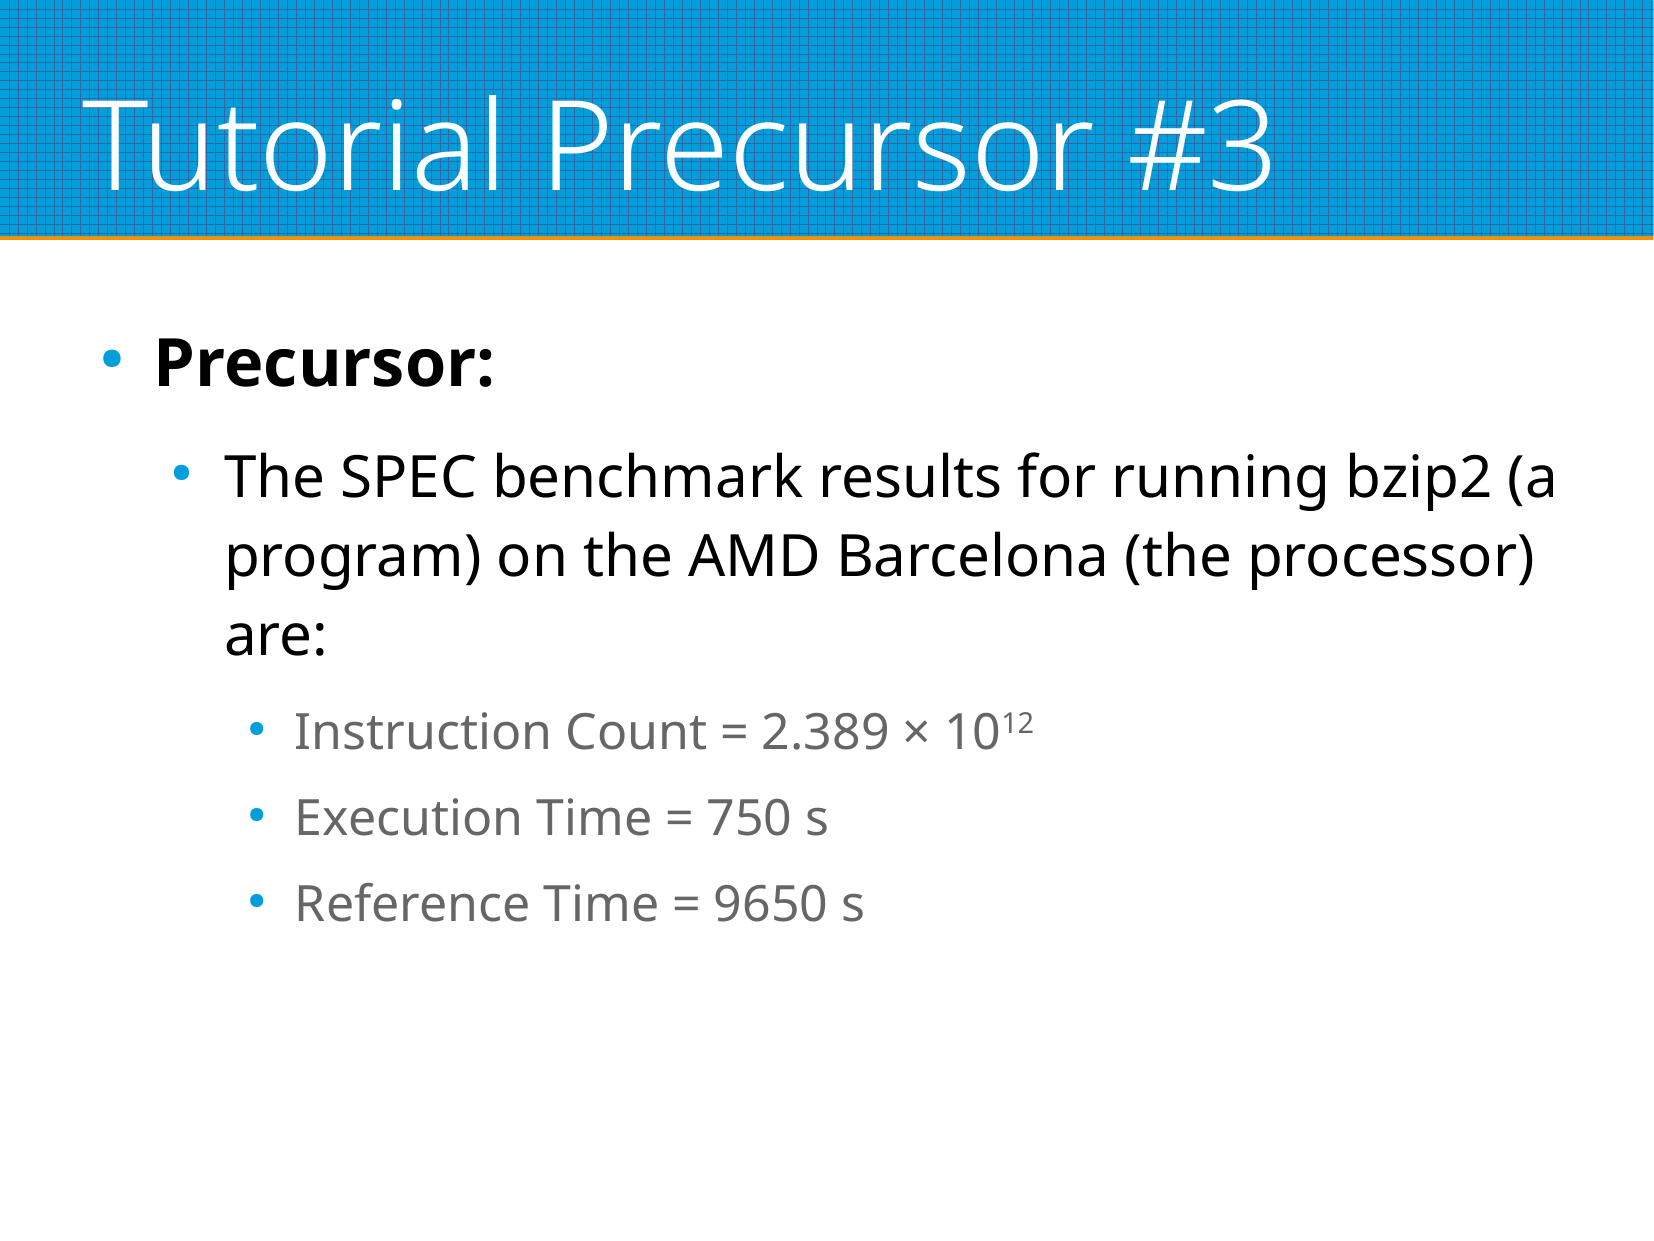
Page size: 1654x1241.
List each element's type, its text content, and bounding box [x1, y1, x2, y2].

title Tutorial Precursor #3 [82, 19, 1571, 227]
list Precursor: The SPEC benchmark results for running bzip2 (a program) on the AMD Barcelona (the processor) are: Instruction Count = 2.389 × 1012 Execution Time = 750 s Reference Time = 9650 s [82, 314, 1563, 1081]
